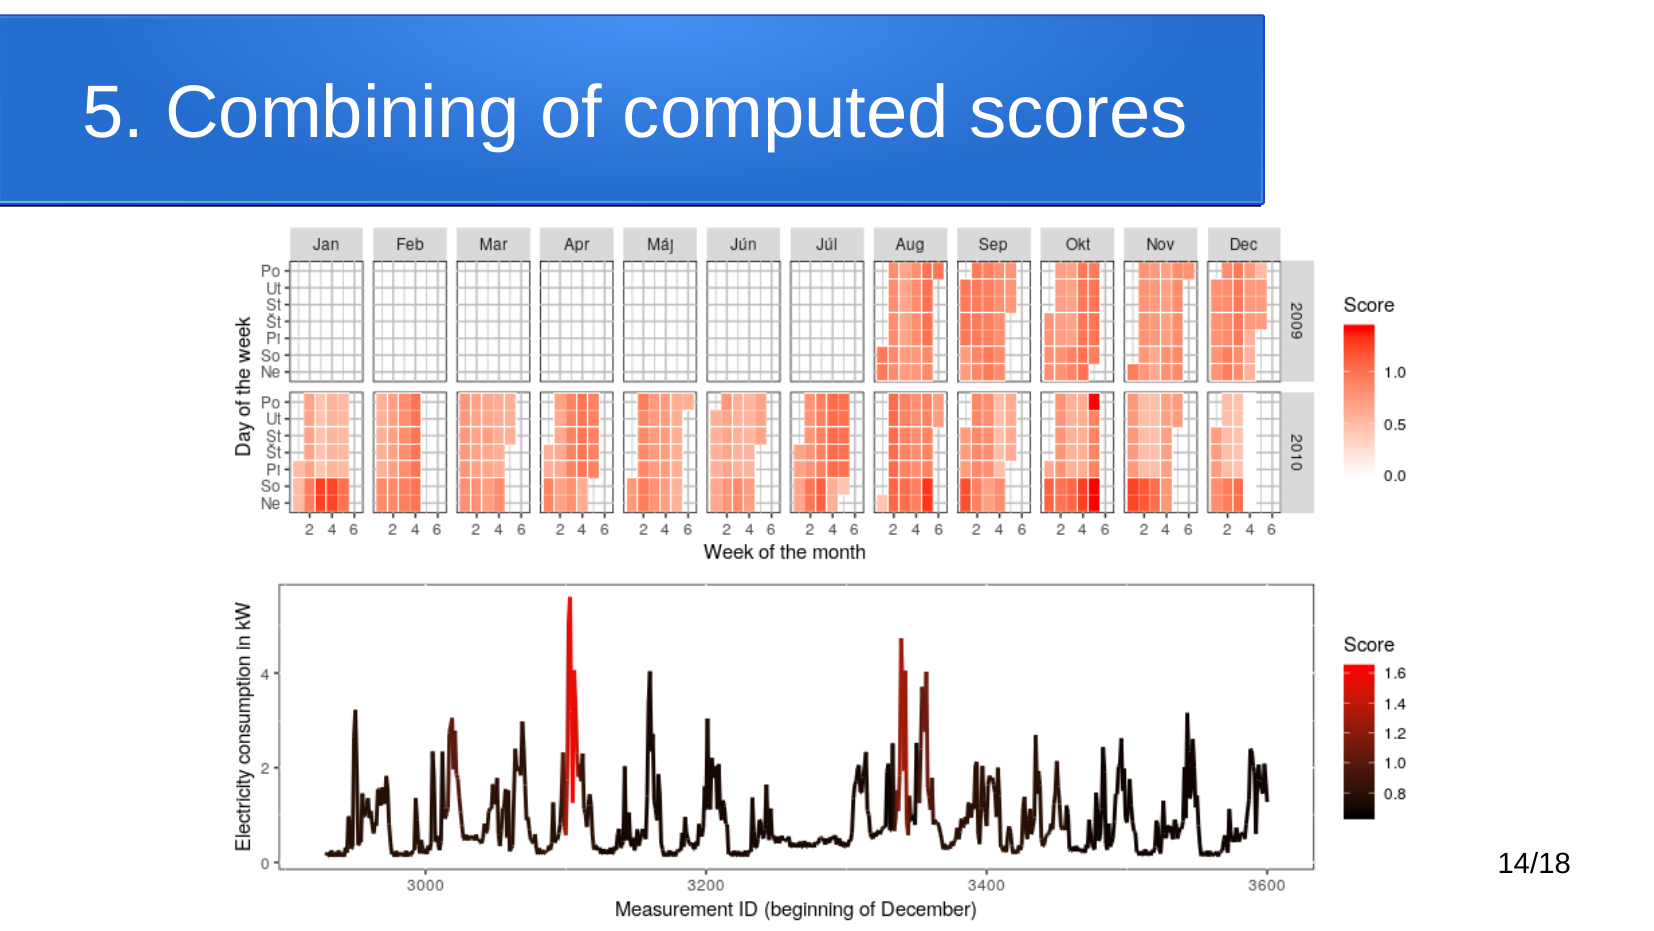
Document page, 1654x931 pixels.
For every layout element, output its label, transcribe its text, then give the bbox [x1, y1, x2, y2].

picture [226, 218, 1427, 931]
title 5. Combining of computed scores [82, 29, 1231, 196]
